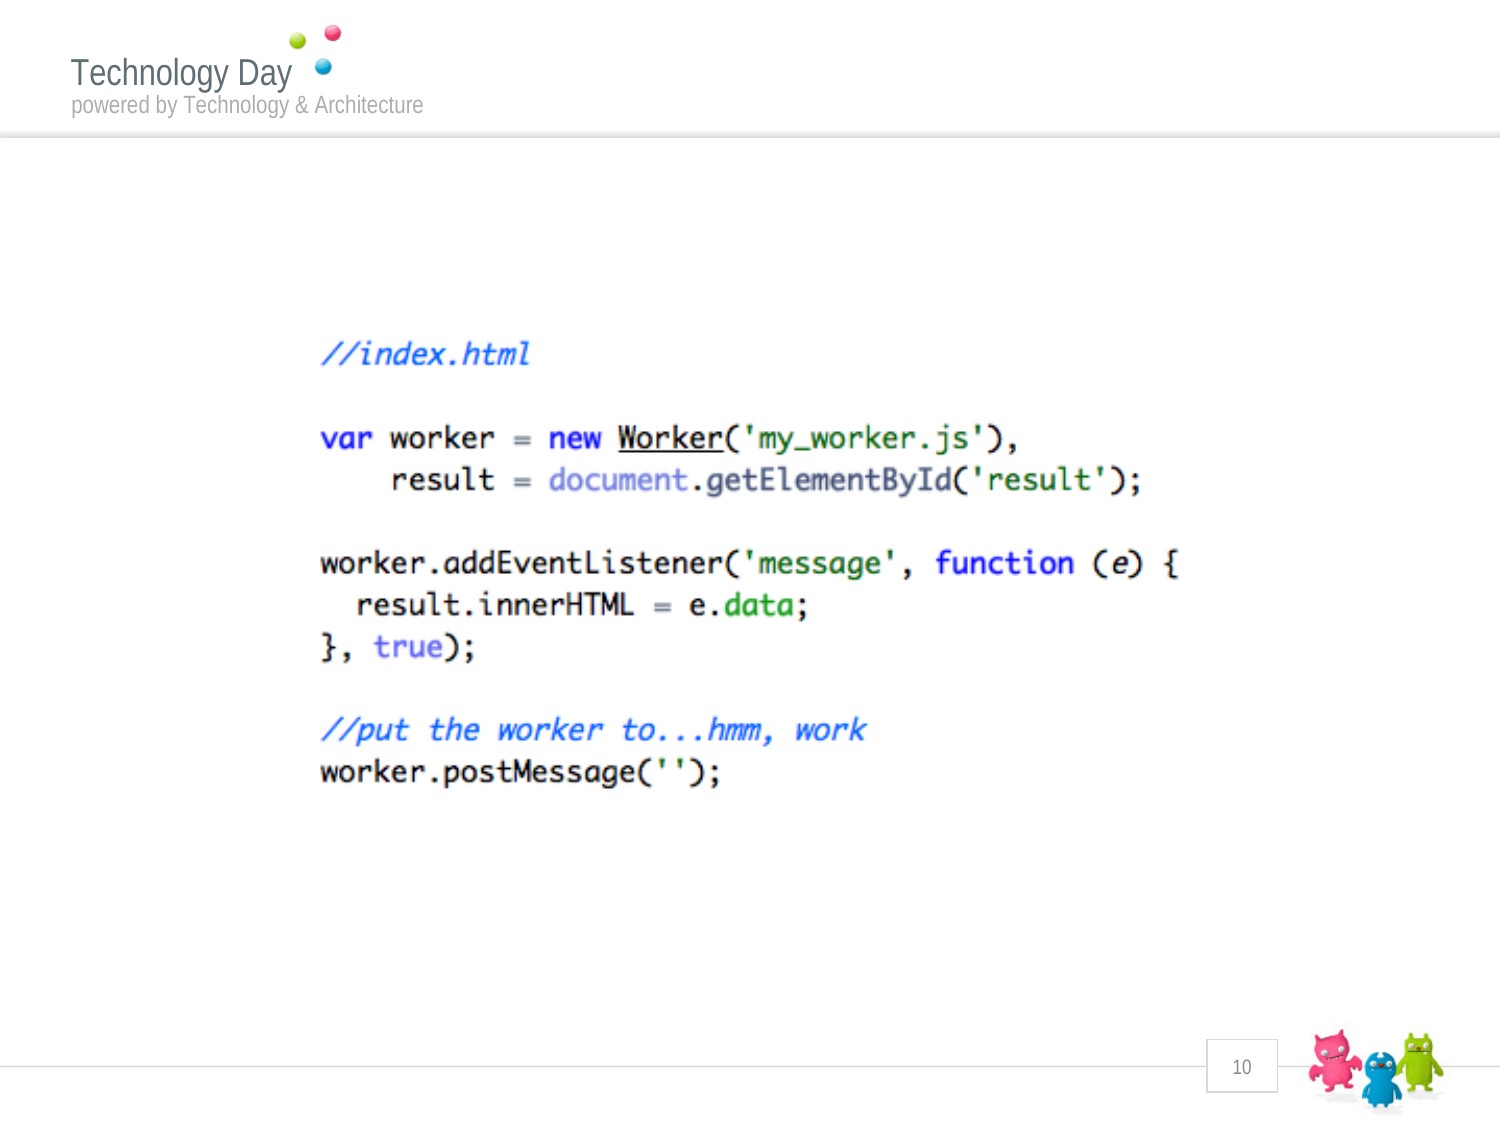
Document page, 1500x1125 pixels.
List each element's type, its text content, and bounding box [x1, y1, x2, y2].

picture [315, 332, 1185, 793]
text_box <number> [1206, 1039, 1278, 1093]
picture [0, 1012, 1500, 1125]
